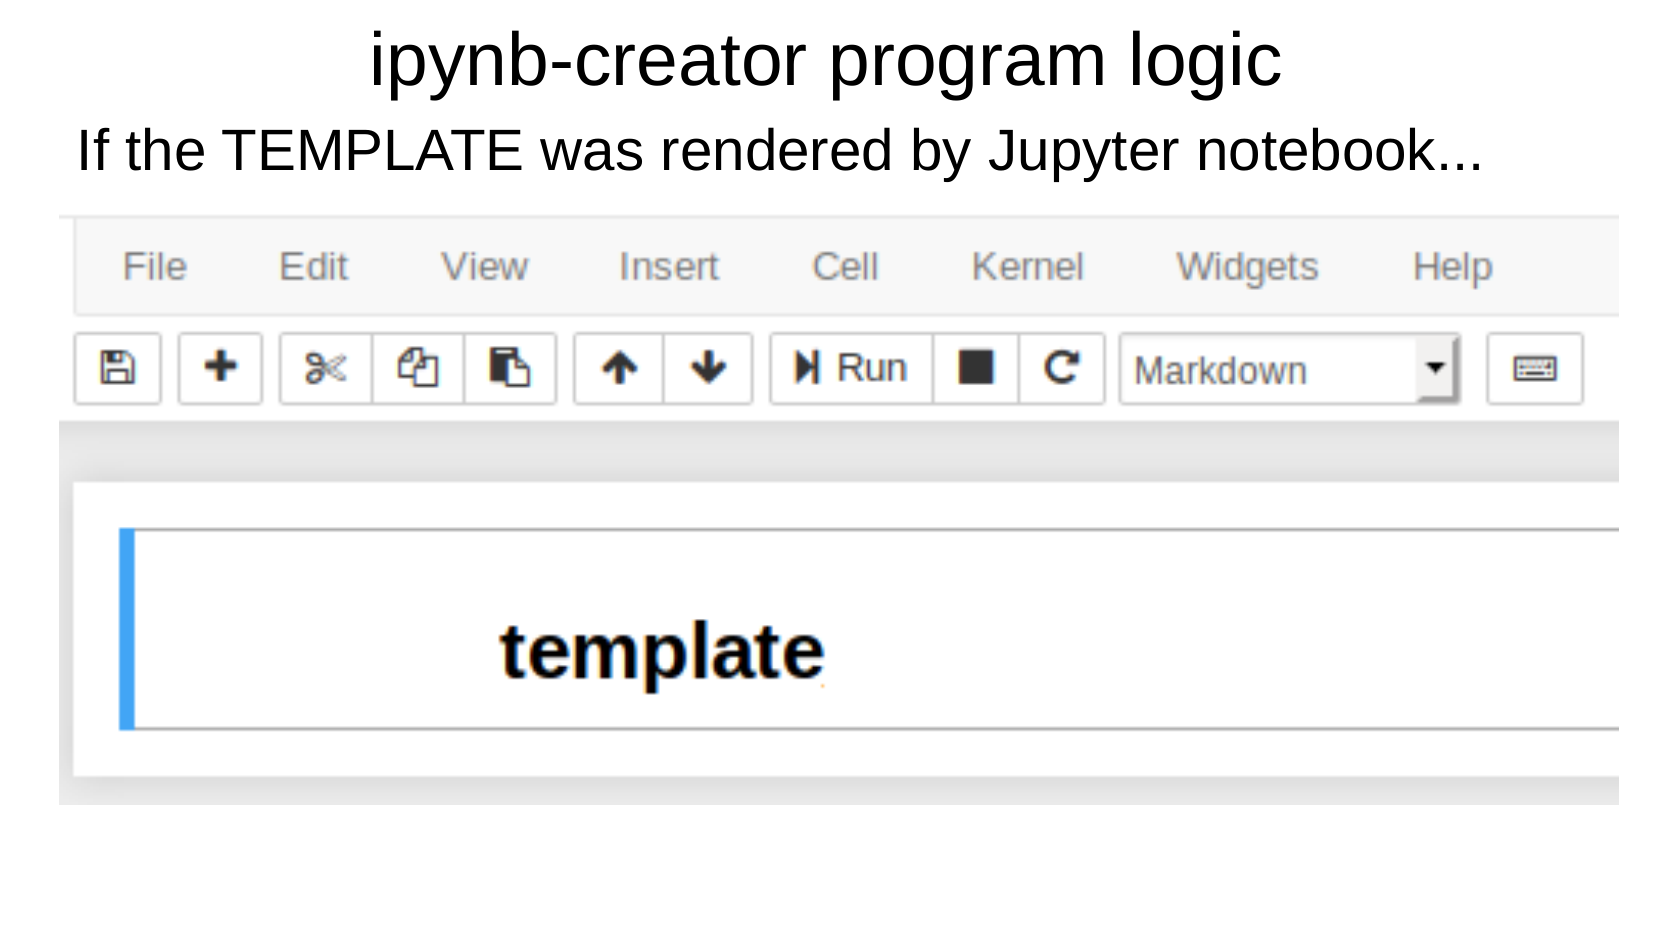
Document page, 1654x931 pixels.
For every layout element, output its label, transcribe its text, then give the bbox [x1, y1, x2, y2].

subtitle If the TEMPLATE was rendered by Jupyter notebook... [76, 106, 1565, 195]
title ipynb-creator program logic [82, 13, 1571, 107]
picture [59, 198, 1619, 805]
